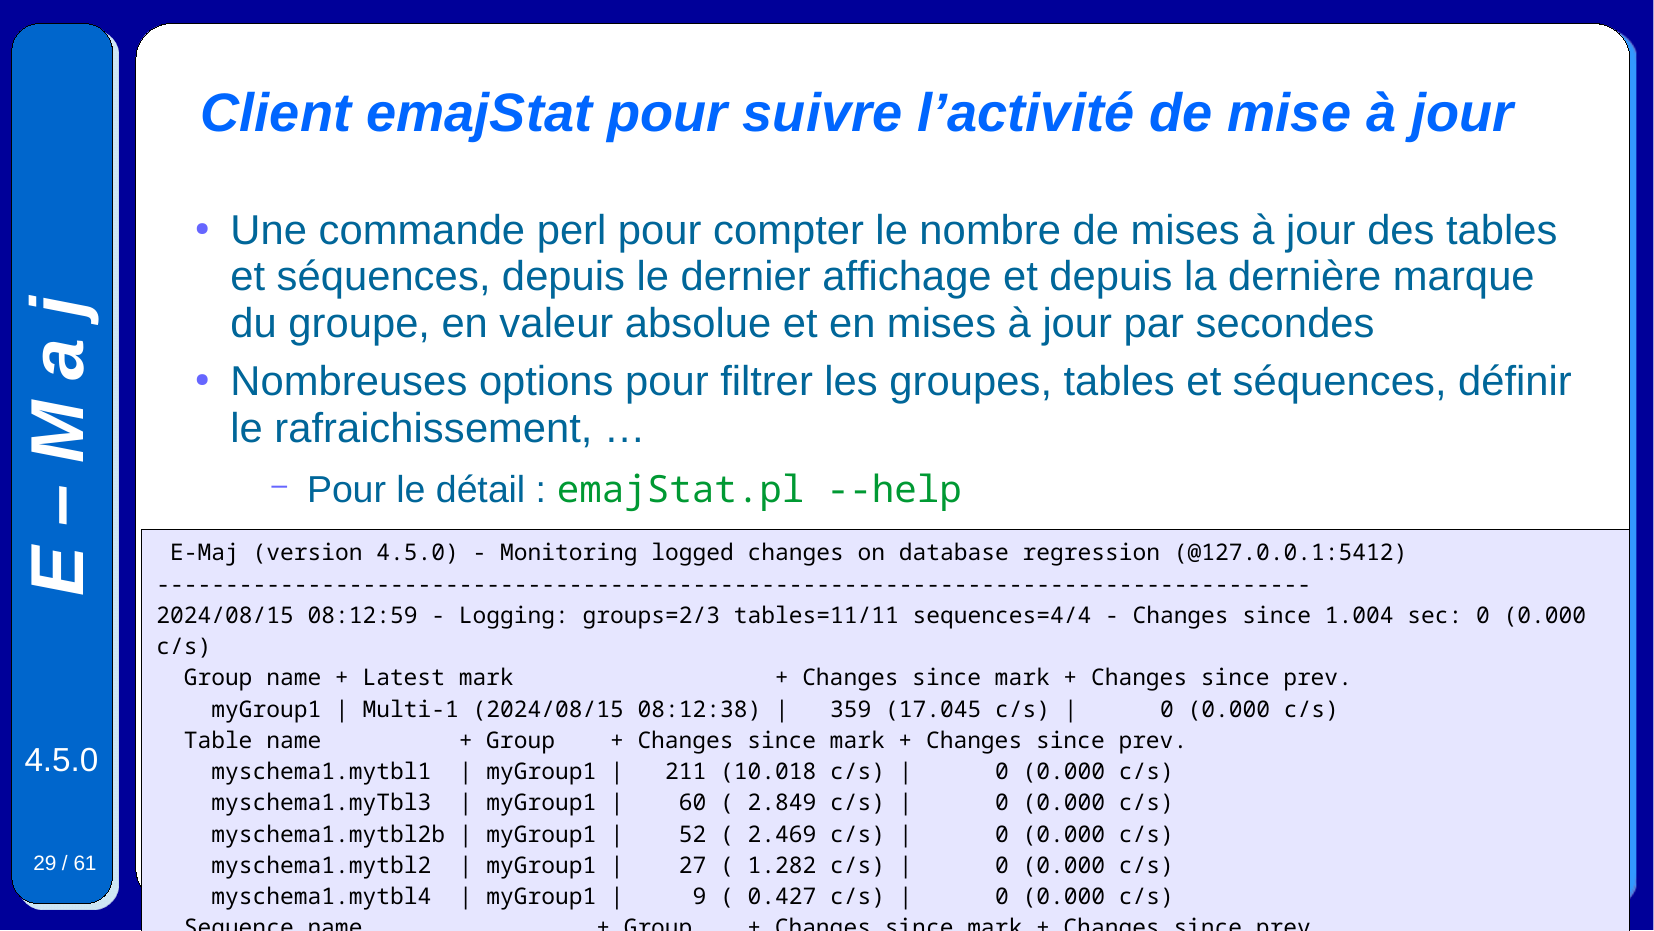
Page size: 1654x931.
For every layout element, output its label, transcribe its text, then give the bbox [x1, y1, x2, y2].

list Une commande perl pour compter le nombre de mises à jour des tables et séquences, depuis le dernier affichage et depuis la dernière marque du groupe, en valeur absolue et en mises à jour par secondes Nombreuses options pour filtrer les groupes, tables et séquences, définir le rafraichissement, … Pour le détail : emajStat.pl --help [177, 206, 1587, 507]
text_box E-Maj (version 4.5.0) - Monitoring logged changes on database regression (@127.0.0.1:5412) ------------------------------------------------------------------------------------ 2024/08/15 08:12:59 - Logging: groups=2/3 tables=11/11 sequences=4/4 - Changes since 1.004 sec: 0 (0.000 c/s) Group name + Latest mark + Changes since mark + Changes since prev. myGroup1 | Multi-1 (2024/08/15 08:12:38) | 359 (17.045 c/s) | 0 (0.000 c/s) Table name + Group + Changes since mark + Changes since prev. myschema1.mytbl1 | myGroup1 | 211 (10.018 c/s) | 0 (0.000 c/s) myschema1.myTbl3 | myGroup1 | 60 ( 2.849 c/s) | 0 (0.000 c/s) myschema1.mytbl2b | myGroup1 | 52 ( 2.469 c/s) | 0 (0.000 c/s) myschema1.mytbl2 | myGroup1 | 27 ( 1.282 c/s) | 0 (0.000 c/s) myschema1.mytbl4 | myGroup1 | 9 ( 0.427 c/s) | 0 (0.000 c/s) Sequence name + Group + Changes since mark + Changes since prev. myschema1.mytbl2b_col20_seq | myGroup1 | -5 (-0.237 c/s) | 0 (0.000 c/s) myschema1.myTbl3_col31_seq | myGroup1 | -20 (-0.950 c/s) | 0 (0.000 c/s) [141, 529, 1630, 890]
title Client emajStat pour suivre l’activité de mise à jour [200, 34, 1575, 191]
